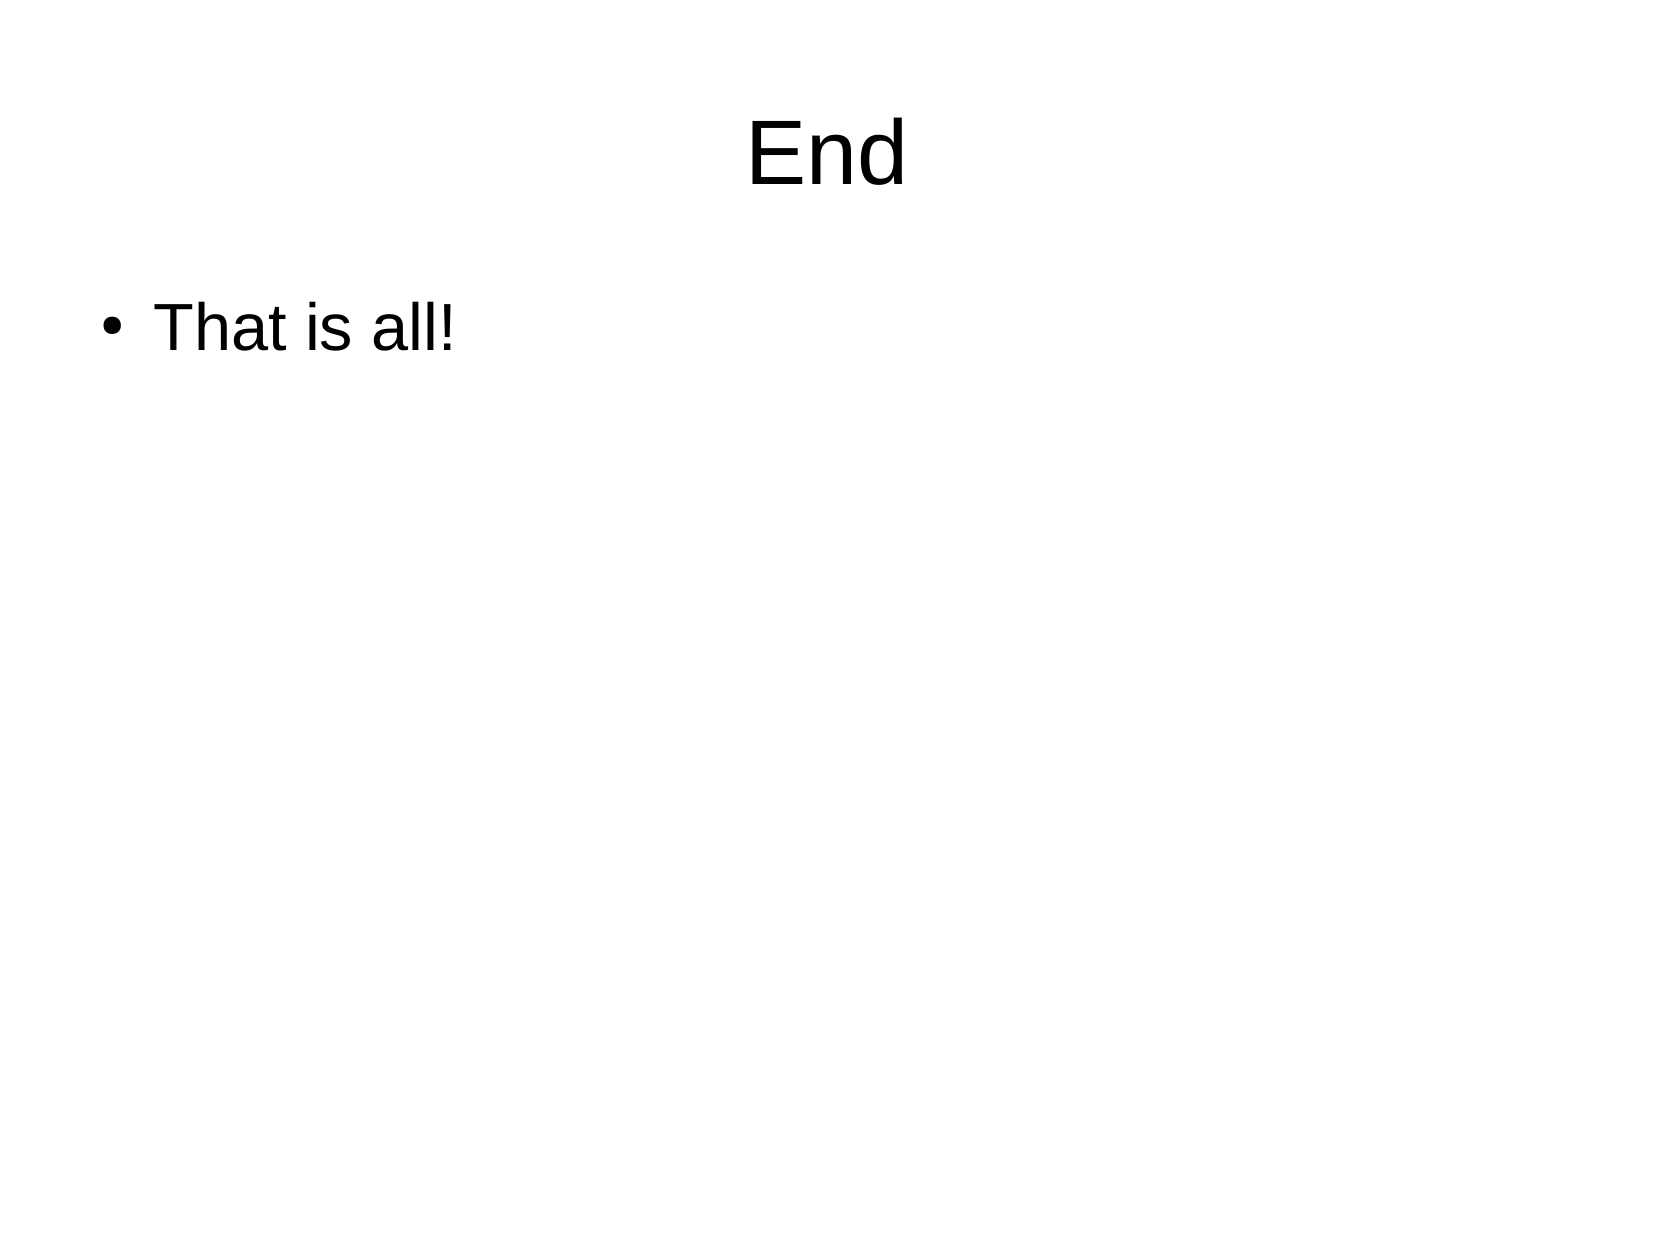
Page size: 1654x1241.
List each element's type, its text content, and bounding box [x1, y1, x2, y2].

list That is all! [82, 290, 1571, 1010]
title End [82, 49, 1571, 257]
